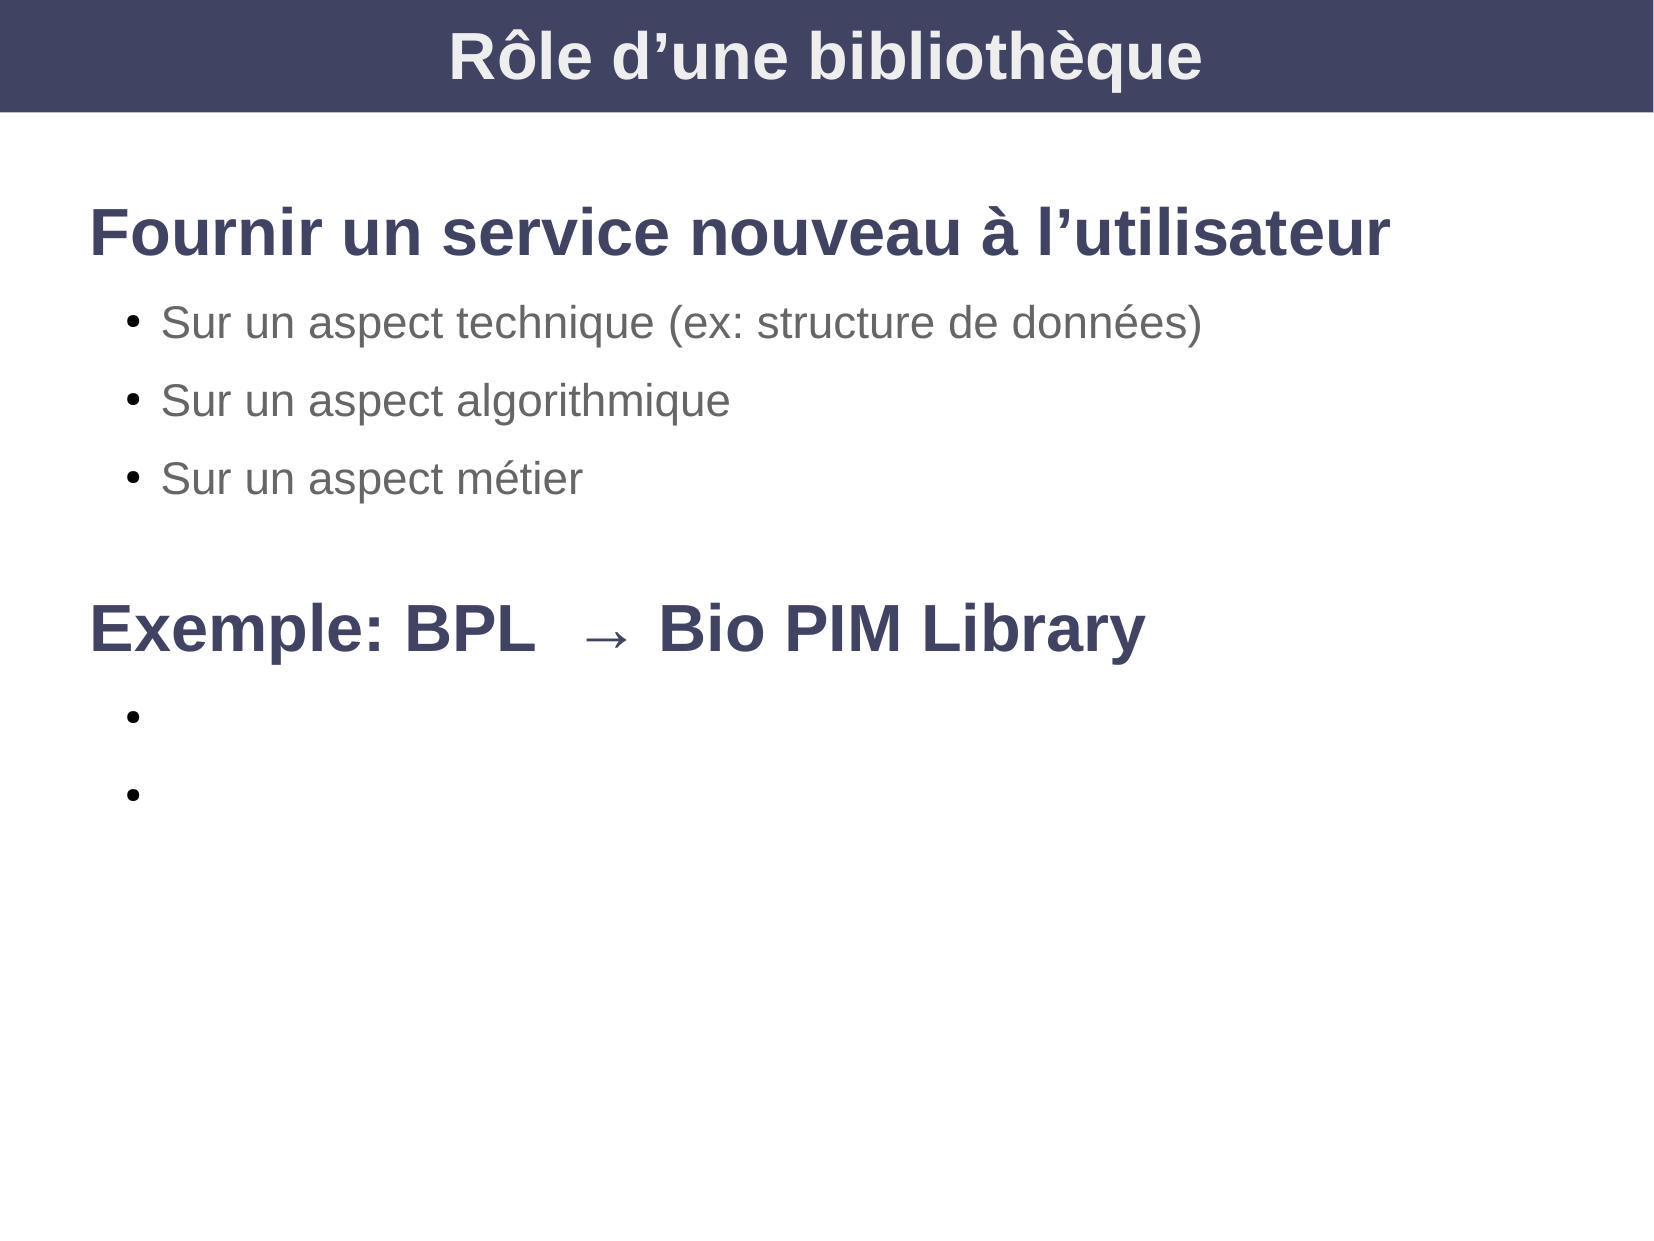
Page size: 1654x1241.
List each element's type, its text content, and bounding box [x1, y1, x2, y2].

text_box Rôle d’une bibliothèque [0, 0, 1654, 113]
text_box Fournir un service nouveau à l’utilisateur Sur un aspect technique (ex: structure de données) Sur un aspect algorithmique Sur un aspect métier Exemple: BPL → Bio PIM Library [75, 187, 1613, 830]
